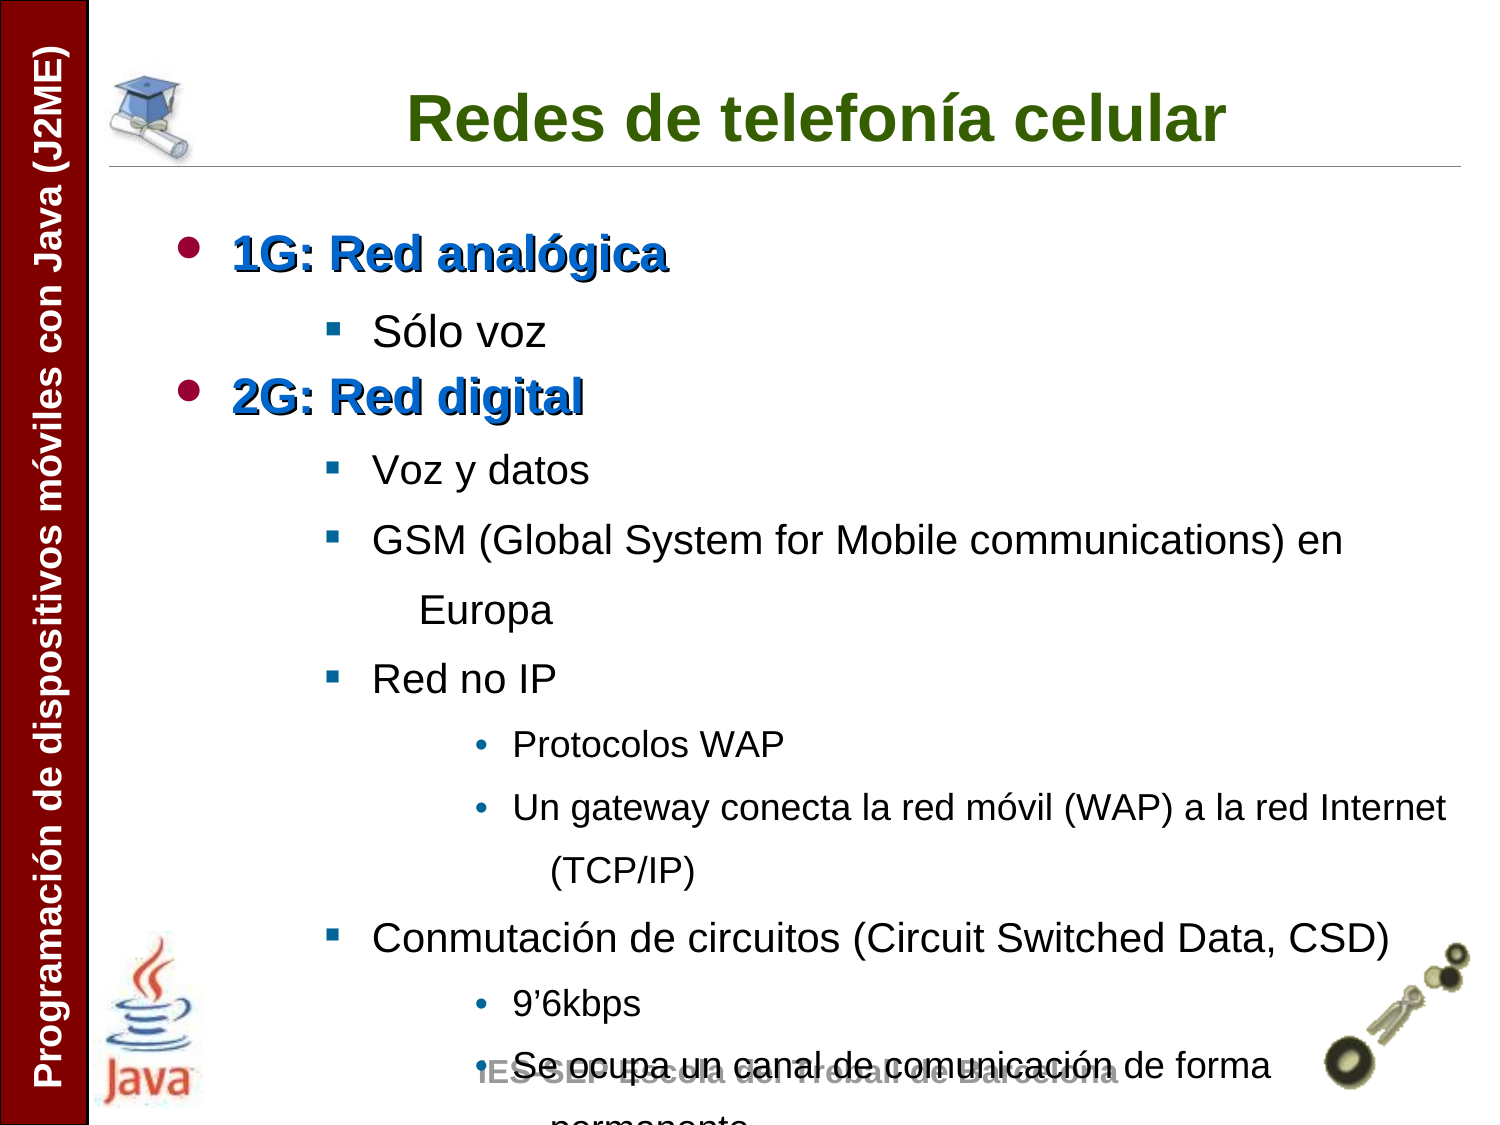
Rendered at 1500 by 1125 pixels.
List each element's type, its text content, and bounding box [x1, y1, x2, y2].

picture [93, 61, 206, 174]
list 1G: Red analógica Sólo voz 2G: Red digital Voz y datos GSM (Global System for Mobile communications) en Europa Red no IP Protocolos WAP Un gateway conecta la red móvil (WAP) a la red Internet (TCP/IP) Conmutación de circuitos (Circuit Switched Data, CSD) 9’6kbps Se ocupa un canal de comunicación de forma permanente Se cobra por tiempo de conexión [174, 224, 1469, 1018]
title Redes de telefonía celular [211, 75, 1424, 163]
picture [1322, 939, 1471, 1094]
picture [93, 931, 204, 1109]
